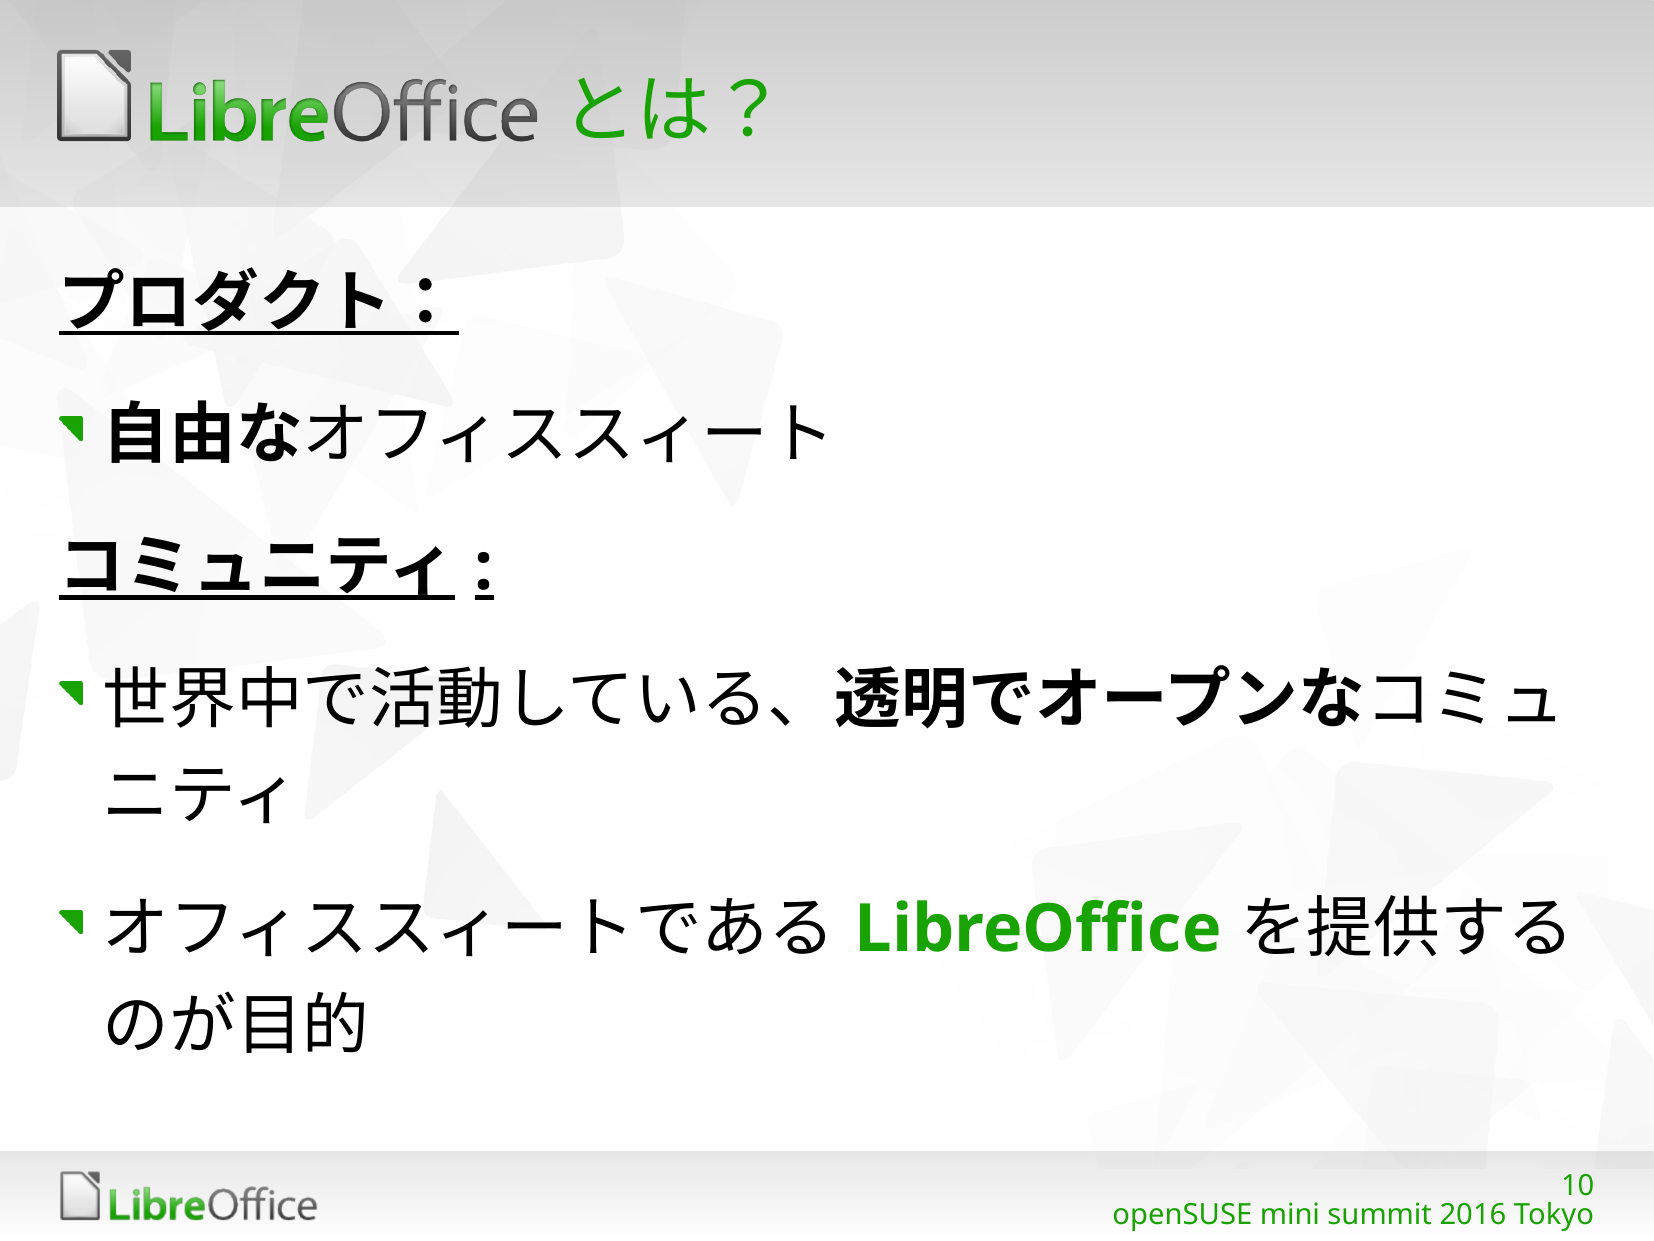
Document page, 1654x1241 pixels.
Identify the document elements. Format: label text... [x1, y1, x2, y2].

picture [41, 1152, 337, 1240]
list プロダクト： 自由なオフィススィート コミュニティ: 世界中で活動している、透明でオープンなコミュニティ オフィススィートであるLibreOfficeを提供するのが目的 [59, 248, 1595, 1083]
picture [0, 0, 783, 931]
title とは？ [574, 29, 1595, 178]
picture [915, 548, 1654, 1169]
